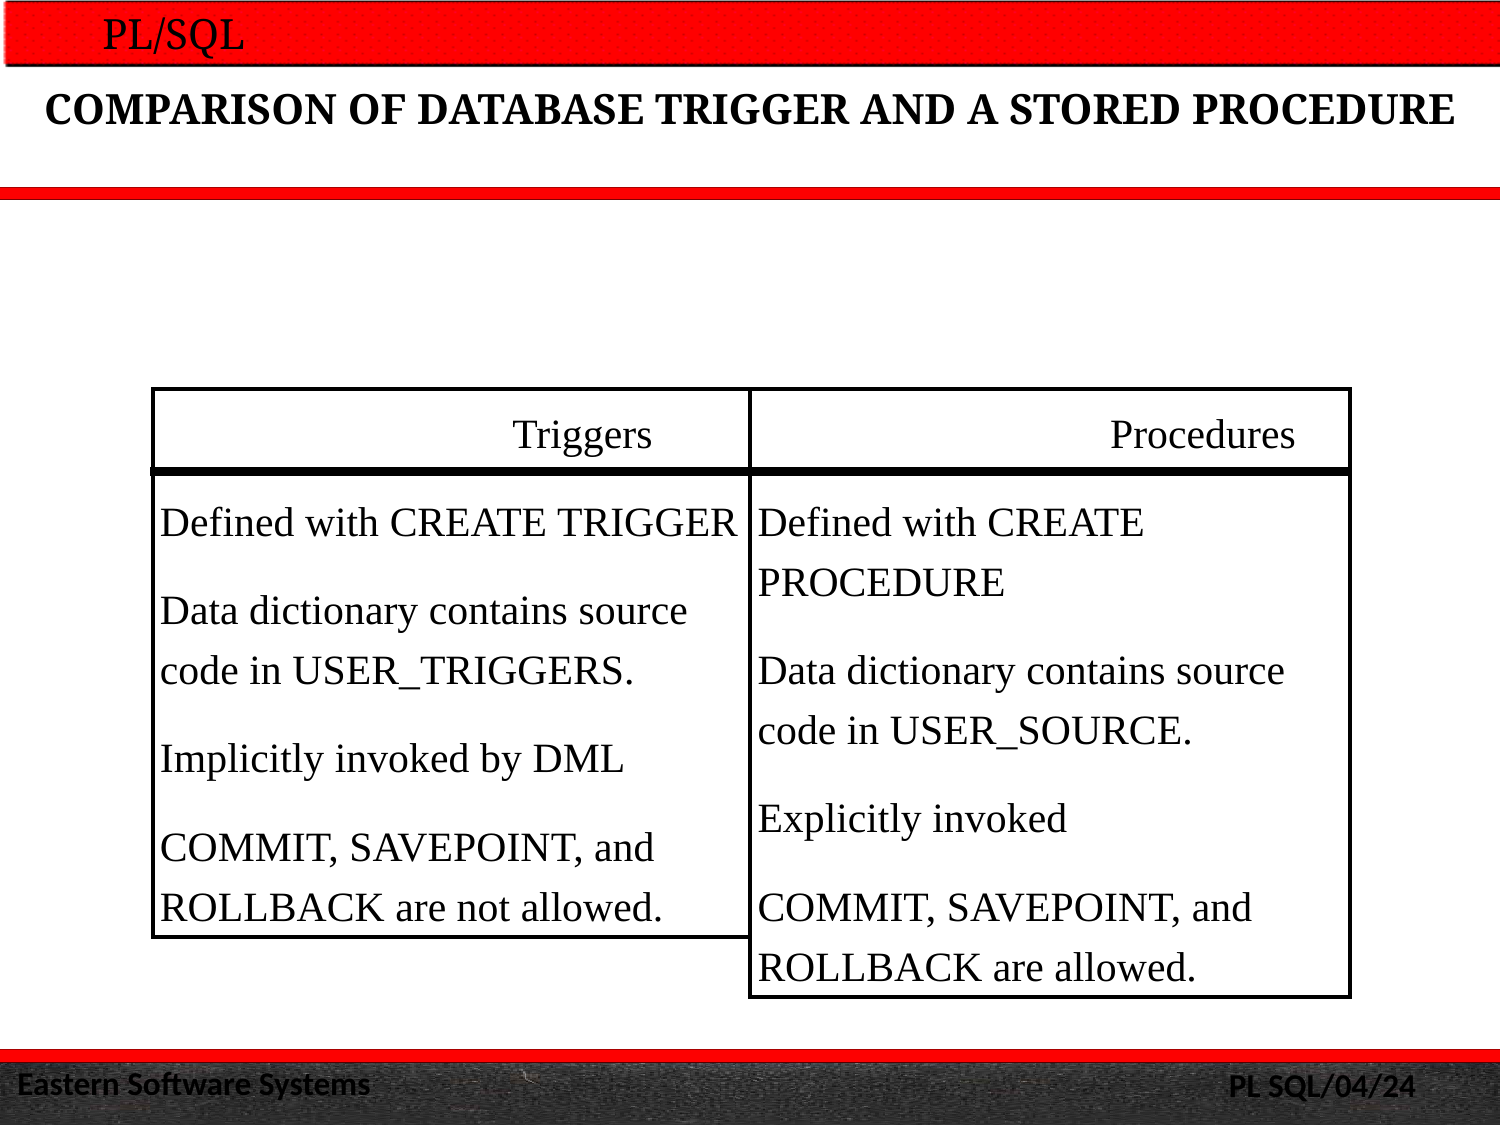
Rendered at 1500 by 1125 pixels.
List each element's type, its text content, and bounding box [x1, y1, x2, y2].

text_box Eastern Software Systems [2, 1054, 394, 1110]
text_box Triggers Defined with CREATE TRIGGER Data dictionary contains source code in USER_TRIGGERS. Implicitly invoked by DML COMMIT, SAVEPOINT, and ROLLBACK are not allowed. [152, 389, 749, 467]
picture [0, 187, 1500, 200]
text_box COMPARISON OF DATABASE TRIGGER AND A STORED PROCEDURE [0, 75, 1500, 140]
text_box PL SQL/04/24 [373, 1056, 1500, 1125]
text_box Triggers Defined with CREATE TRIGGER Data dictionary contains source code in USER_TRIGGERS. Implicitly invoked by DML COMMIT, SAVEPOINT, and ROLLBACK are not allowed. [152, 476, 749, 937]
picture [0, 0, 1500, 69]
text_box PL/SQL [87, 0, 288, 65]
text_box Procedures Defined with CREATE PROCEDURE Data dictionary contains source code in USER_SOURCE. Explicitly invoked COMMIT, SAVEPOINT, and ROLLBACK are allowed. [749, 476, 1350, 997]
text_box Procedures Defined with CREATE PROCEDURE Data dictionary contains source code in USER_SOURCE. Explicitly invoked COMMIT, SAVEPOINT, and ROLLBACK are allowed. [749, 389, 1350, 467]
picture [0, 1049, 1500, 1125]
